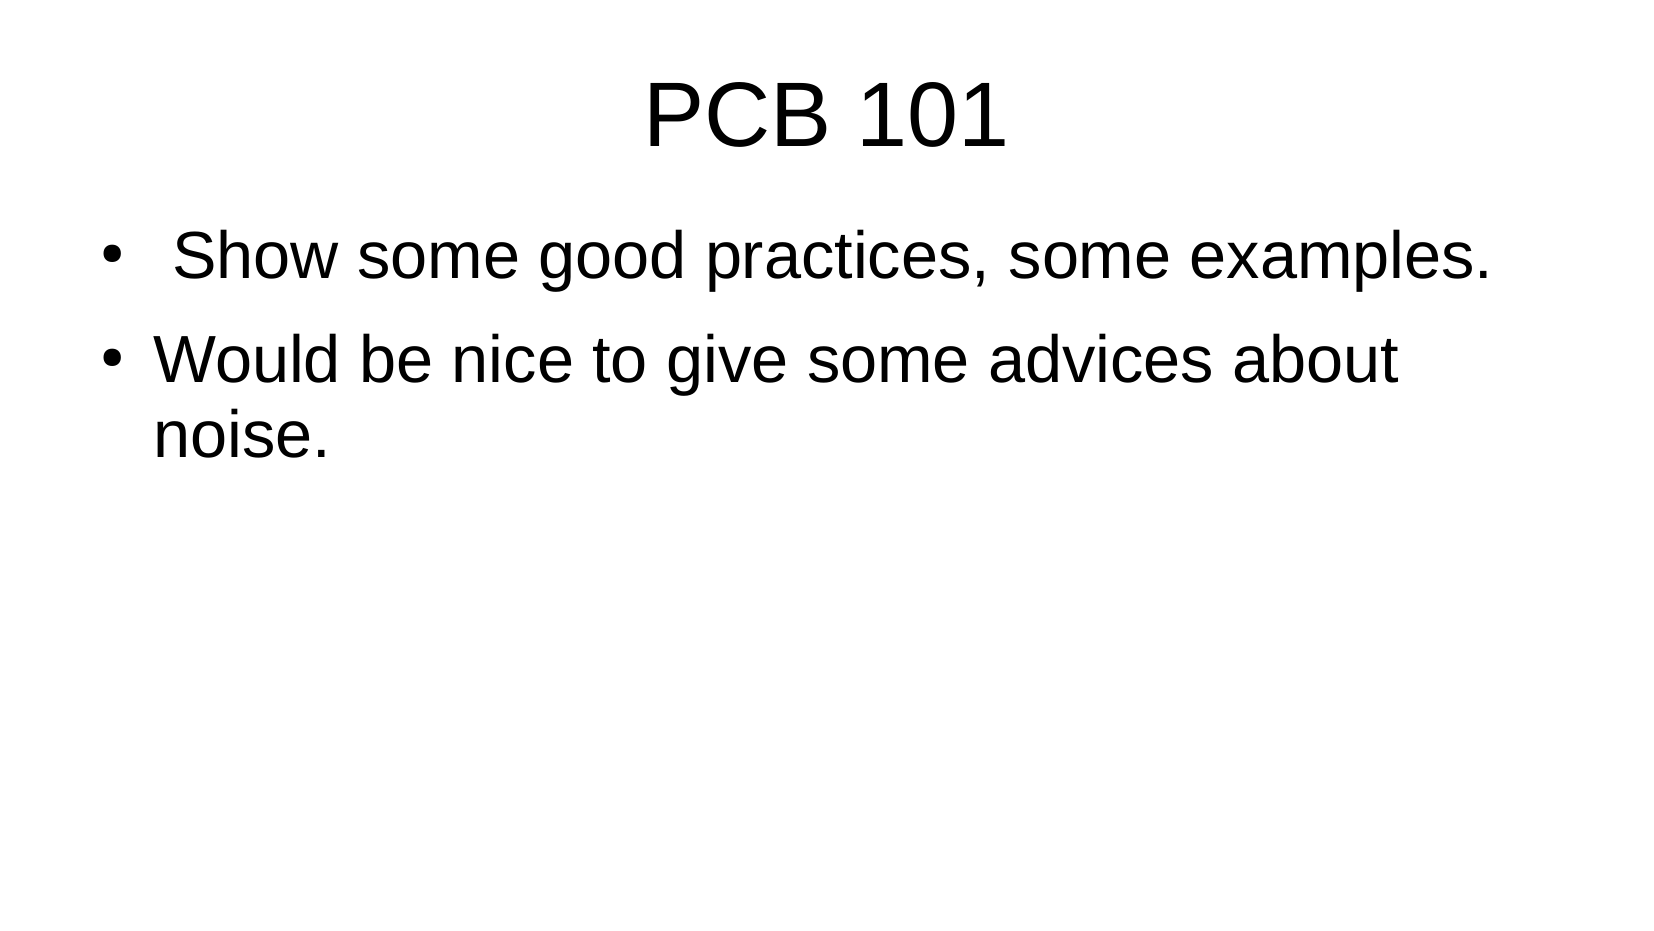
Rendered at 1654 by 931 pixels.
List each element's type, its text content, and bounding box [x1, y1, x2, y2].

title PCB 101 [82, 37, 1571, 193]
list Show some good practices, some examples. Would be nice to give some advices about noise. [82, 217, 1571, 758]
